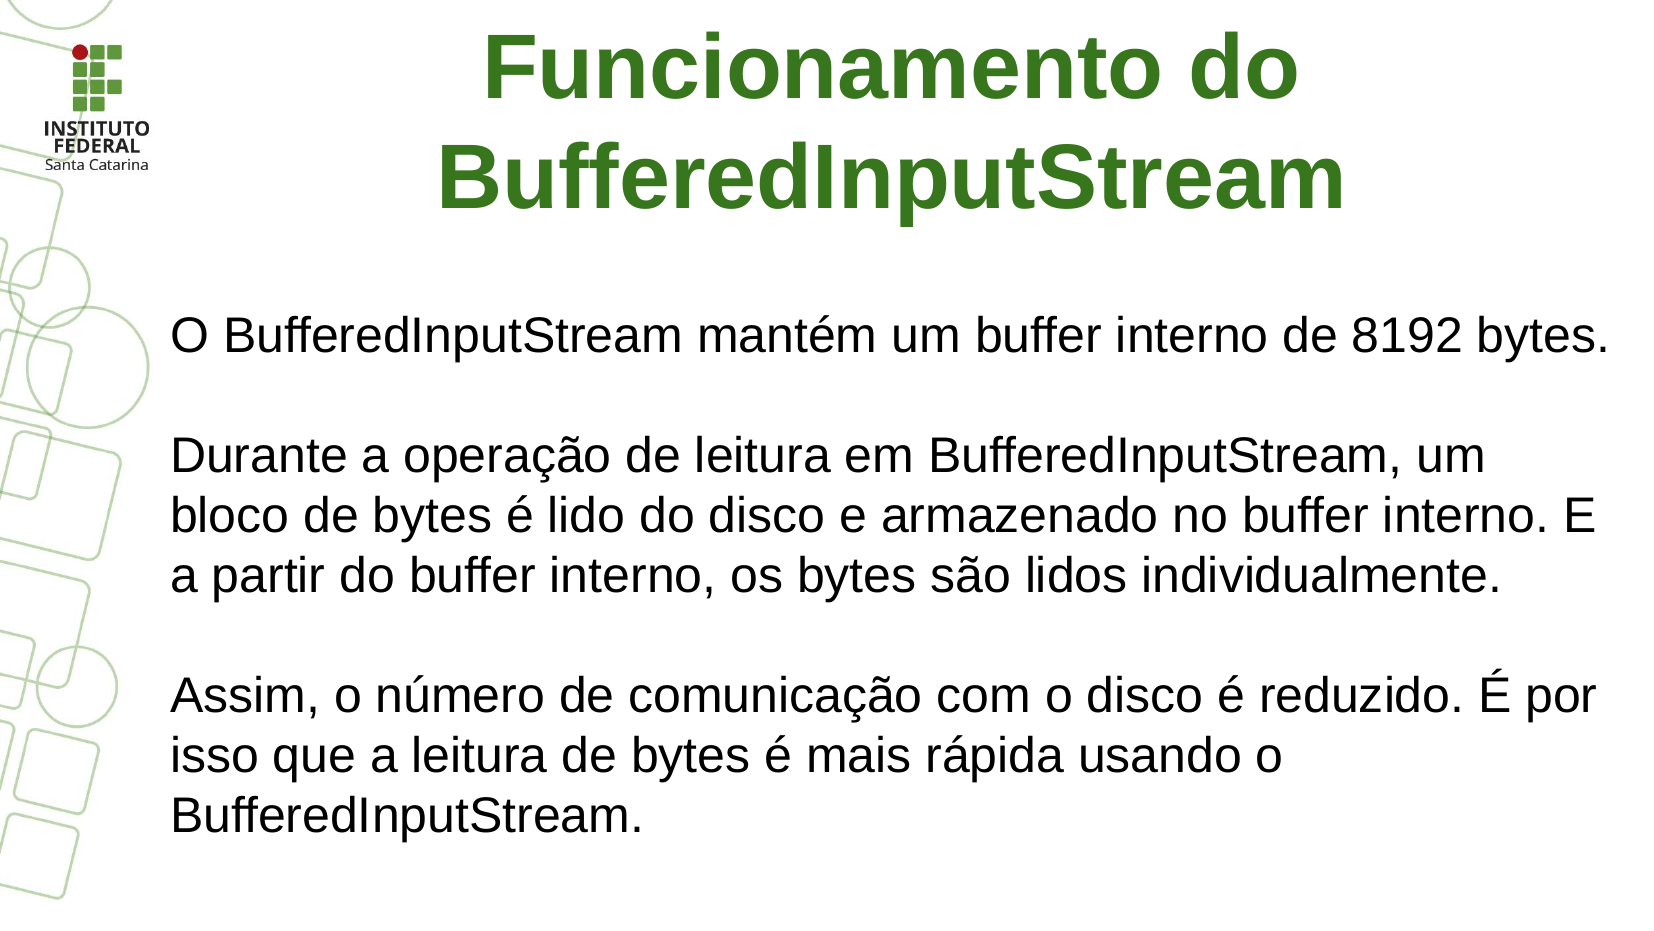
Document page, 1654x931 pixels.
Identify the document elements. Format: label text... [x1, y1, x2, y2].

subtitle O BufferedInputStream mantém um buffer interno de 8192 bytes. Durante a operação de leitura em BufferedInputStream, um bloco de bytes é lido do disco e armazenado no buffer interno. E a partir do buffer interno, os bytes são lidos individualmente. Assim, o número de comunicação com o disco é reduzido. É por isso que a leitura de bytes é mais rápida usando o BufferedInputStream. [170, 245, 1617, 900]
title Funcionamento do BufferedInputStream [181, 29, 1603, 205]
picture [0, 0, 1317, 931]
